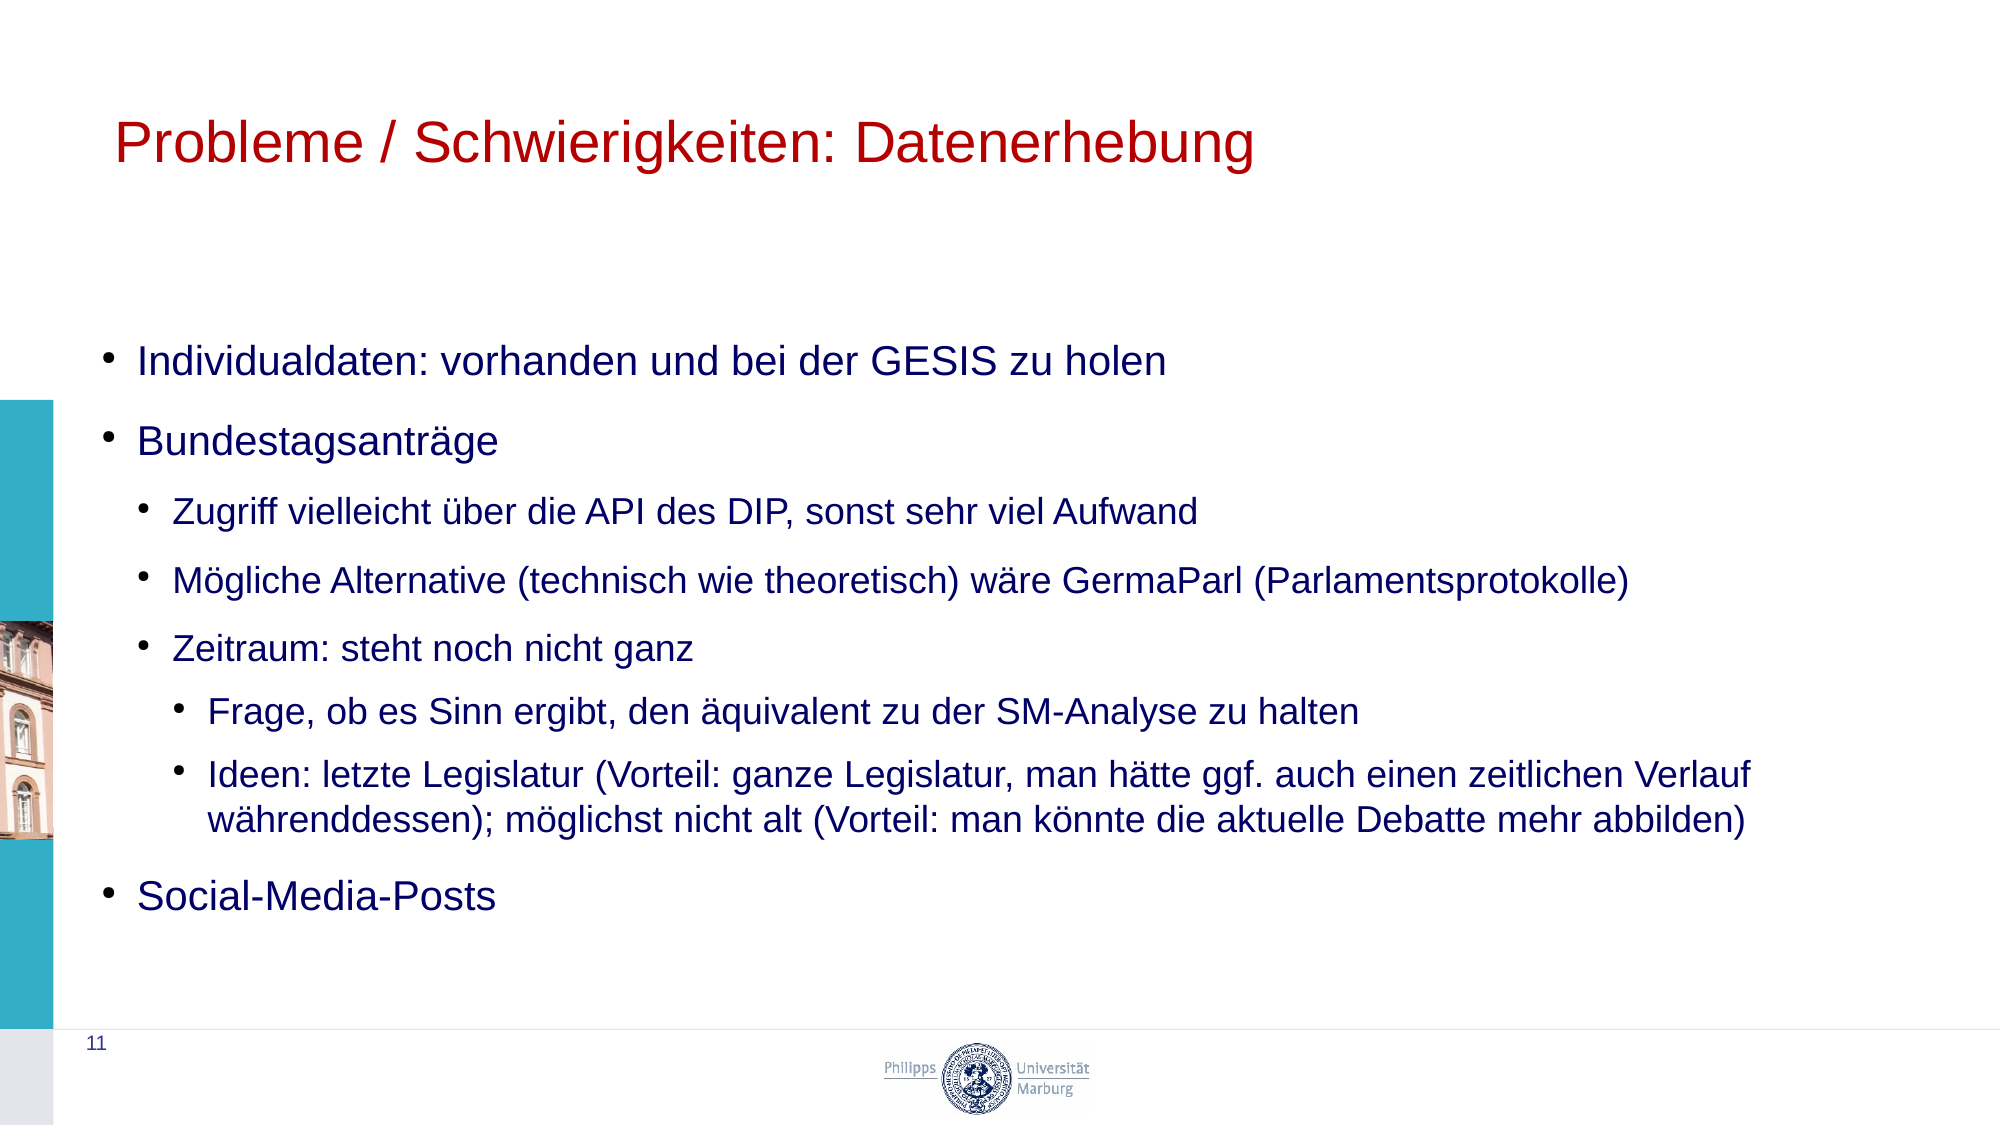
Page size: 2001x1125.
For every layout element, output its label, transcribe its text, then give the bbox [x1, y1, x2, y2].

slide_number <Foliennummer> [70, 1022, 538, 1101]
title Probleme / Schwierigkeiten: Datenerhebung [99, 45, 1900, 233]
picture [883, 1042, 1090, 1115]
list Individualdaten: vorhanden und bei der GESIS zu holen Bundestagsanträge Zugriff vielleicht über die API des DIP, sonst sehr viel Aufwand Mögliche Alternative (technisch wie theoretisch) wäre GermaParl (Parlamentsprotokolle) Zeitraum: steht noch nicht ganz Frage, ob es Sinn ergibt, den äquivalent zu der SM-Analyse zu halten Ideen: letzte Legislatur (Vorteil: ganze Legislatur, man hätte ggf. auch einen zeitlichen Verlauf währenddessen); möglichst nicht alt (Vorteil: man könnte die aktuelle Debatte mehr abbilden) Social-Media-Posts [86, 326, 1887, 991]
picture [0, 621, 53, 840]
